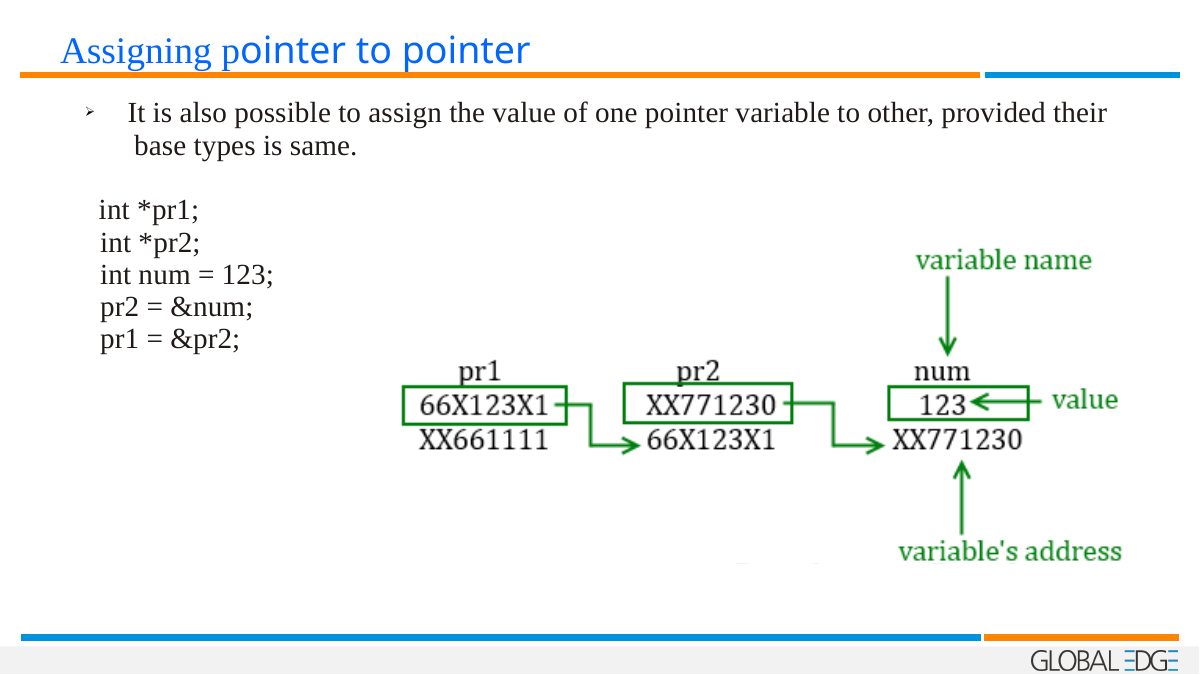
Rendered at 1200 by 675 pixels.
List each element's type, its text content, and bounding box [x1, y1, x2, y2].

picture [393, 485, 1134, 564]
subtitle It is also possible to assign the value of one pointer variable to other, provided their base types is same. int *pr1; int *pr2; int num = 123; pr2 = &num; pr1 = &pr2; [11, 0, 1182, 485]
picture [1031, 650, 1178, 671]
